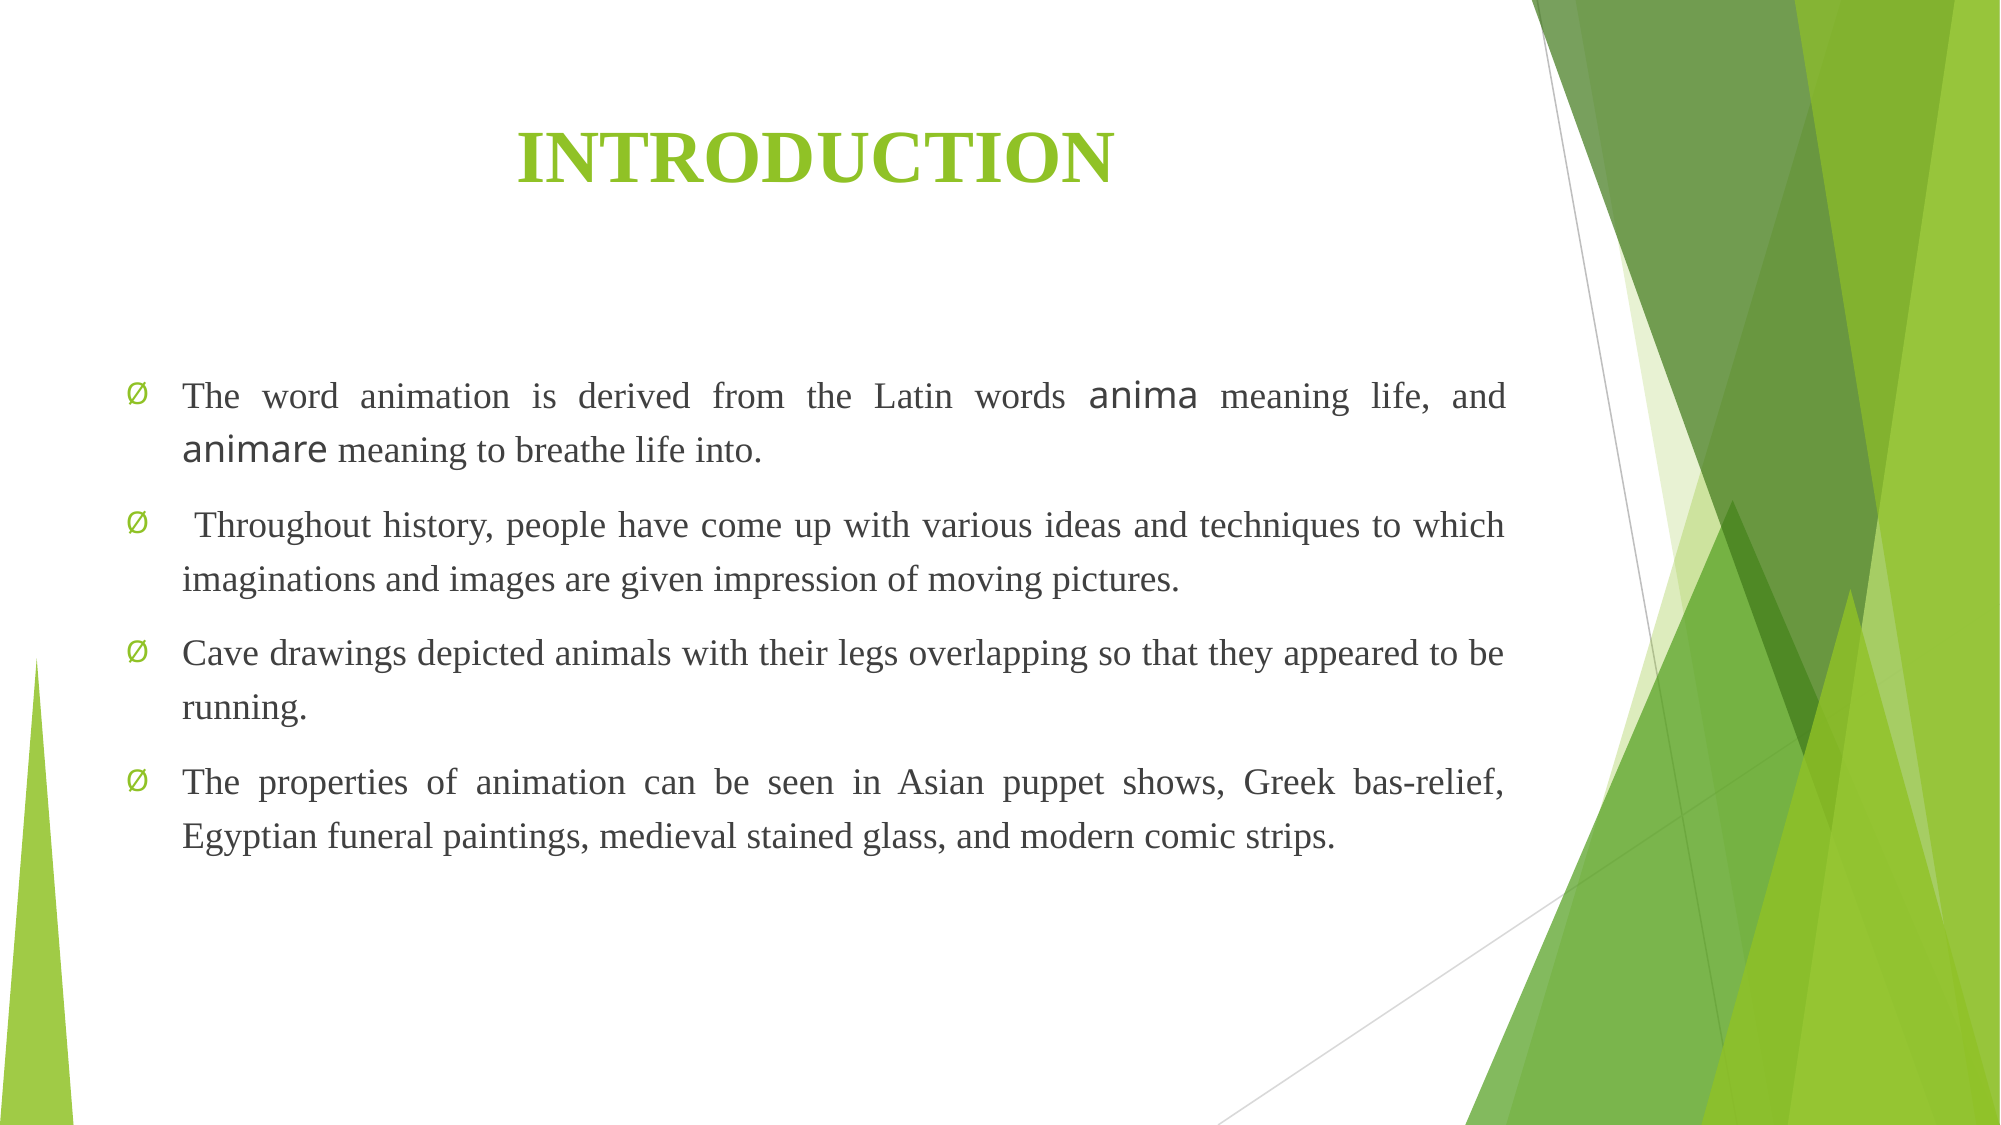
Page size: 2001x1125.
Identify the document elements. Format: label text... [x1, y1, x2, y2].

list The word animation is derived from the Latin words anima meaning life, and animare meaning to breathe life into. Throughout history, people have come up with various ideas and techniques to which imaginations and images are given impression of moving pictures. Cave drawings depicted animals with their legs overlapping so that they appeared to be running. The properties of animation can be seen in Asian puppet shows, Greek bas-relief, Egyptian funeral paintings, medieval stained glass, and modern comic strips. [111, 354, 1522, 992]
title INTRODUCTION [111, 99, 1522, 317]
